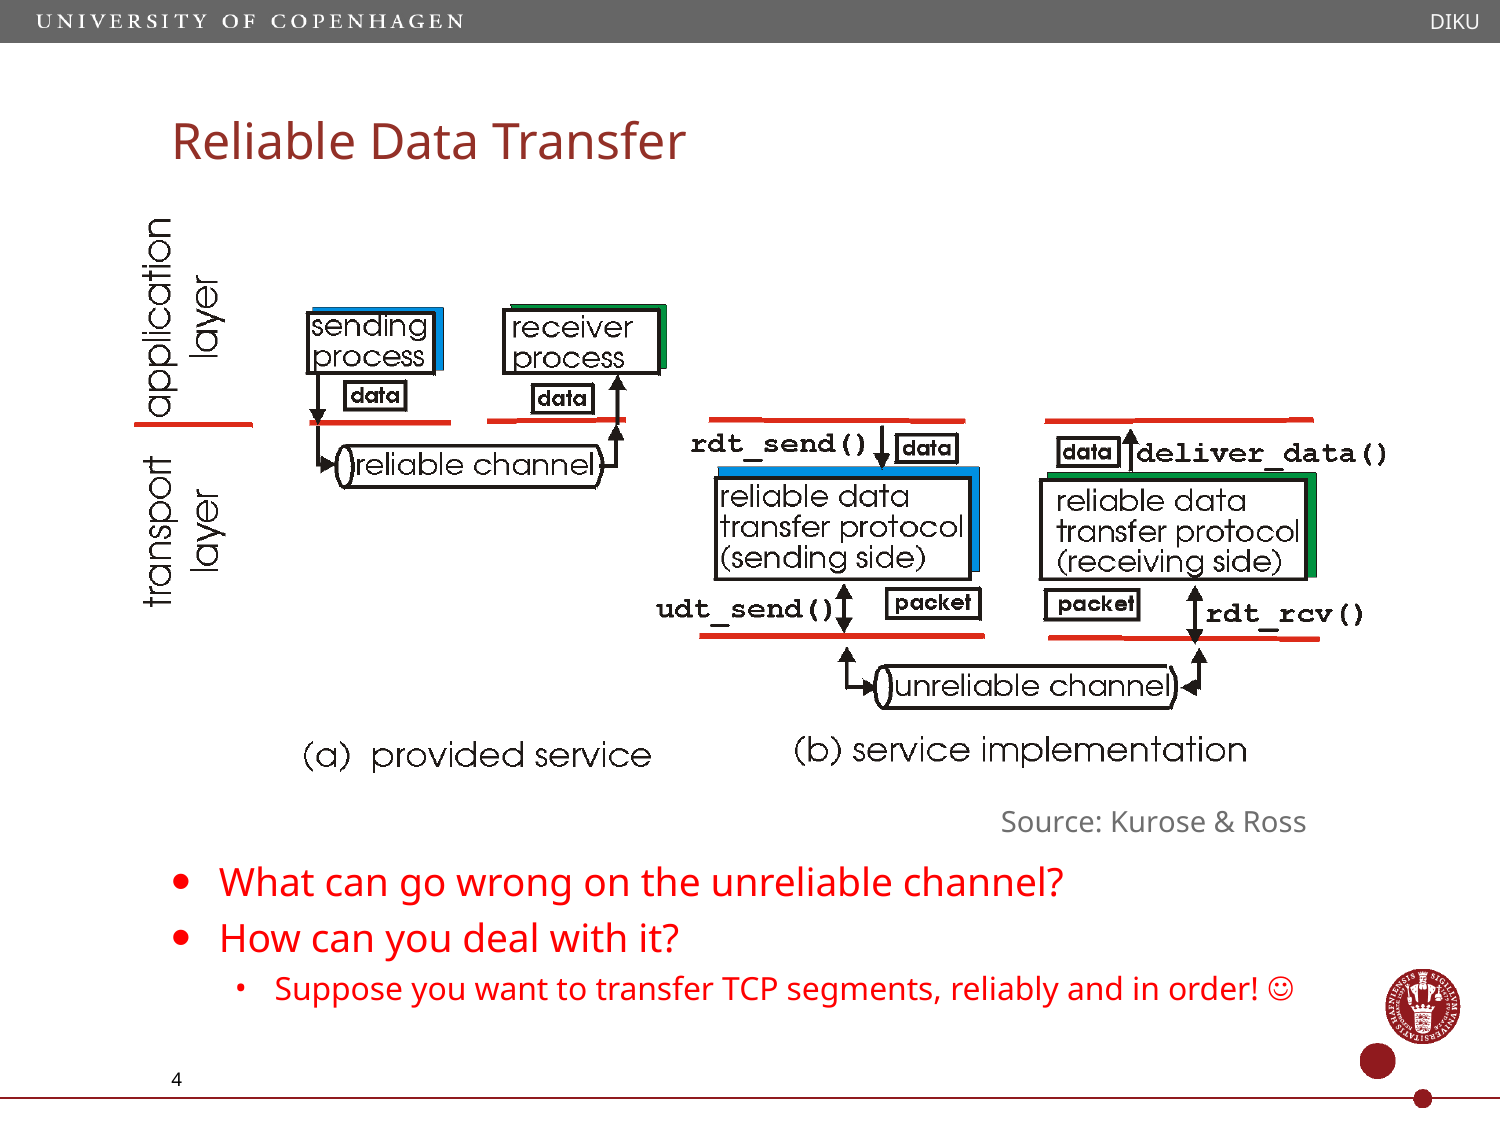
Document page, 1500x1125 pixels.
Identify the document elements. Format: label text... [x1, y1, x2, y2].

title Reliable Data Transfer [171, 75, 1329, 171]
text_box <number> [171, 1067, 522, 1092]
picture [134, 219, 1385, 773]
list What can go wrong on the unreliable channel? How can you deal with it? Suppose you want to transfer TCP segments, reliably and in order!  [171, 857, 1329, 1035]
picture [0, 910, 1500, 1122]
text_box Source: Kurose & Ross [986, 795, 1376, 846]
text_box DIKU [469, 0, 1495, 43]
